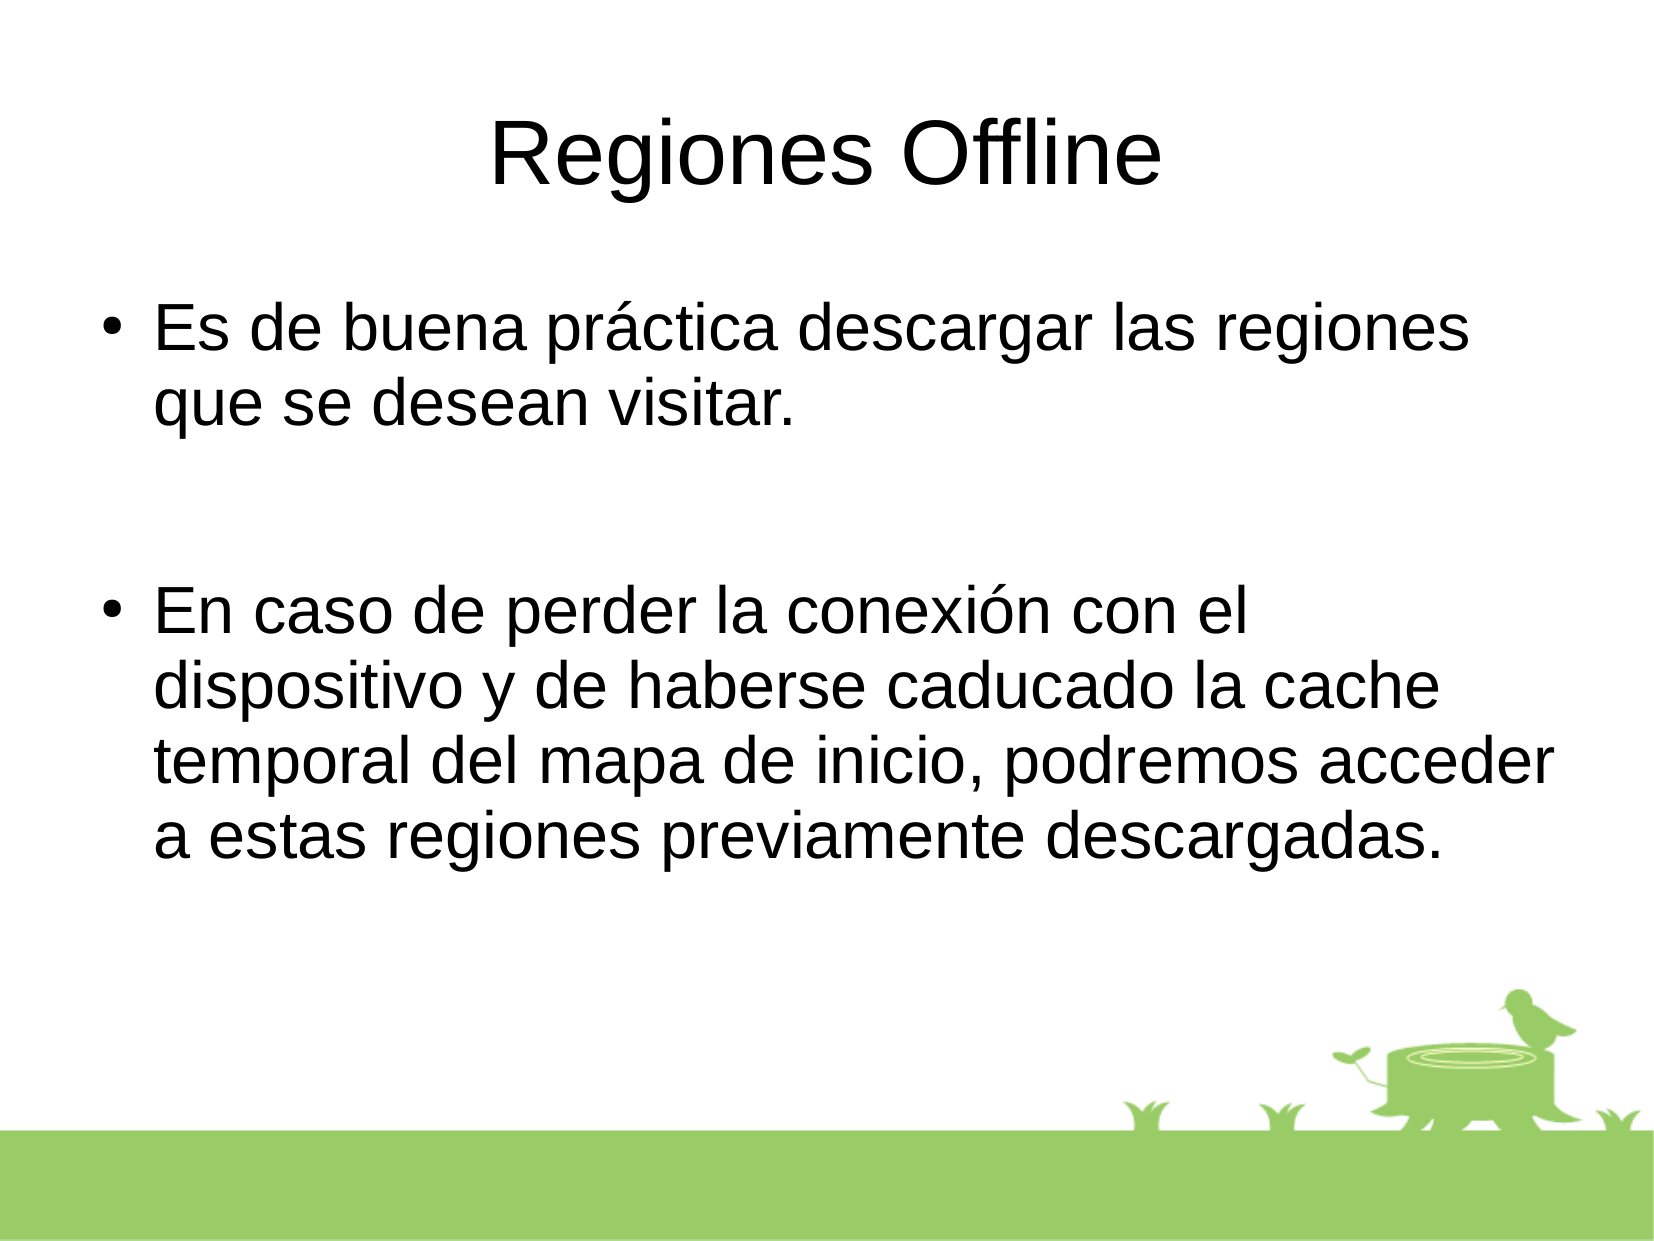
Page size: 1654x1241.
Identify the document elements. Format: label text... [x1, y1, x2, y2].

list Es de buena práctica descargar las regiones que se desean visitar. En caso de perder la conexión con el dispositivo y de haberse caducado la cache temporal del mapa de inicio, podremos acceder a estas regiones previamente descargadas. [82, 290, 1571, 1010]
title Regiones Offline [82, 49, 1571, 257]
picture [0, 0, 1654, 1241]
